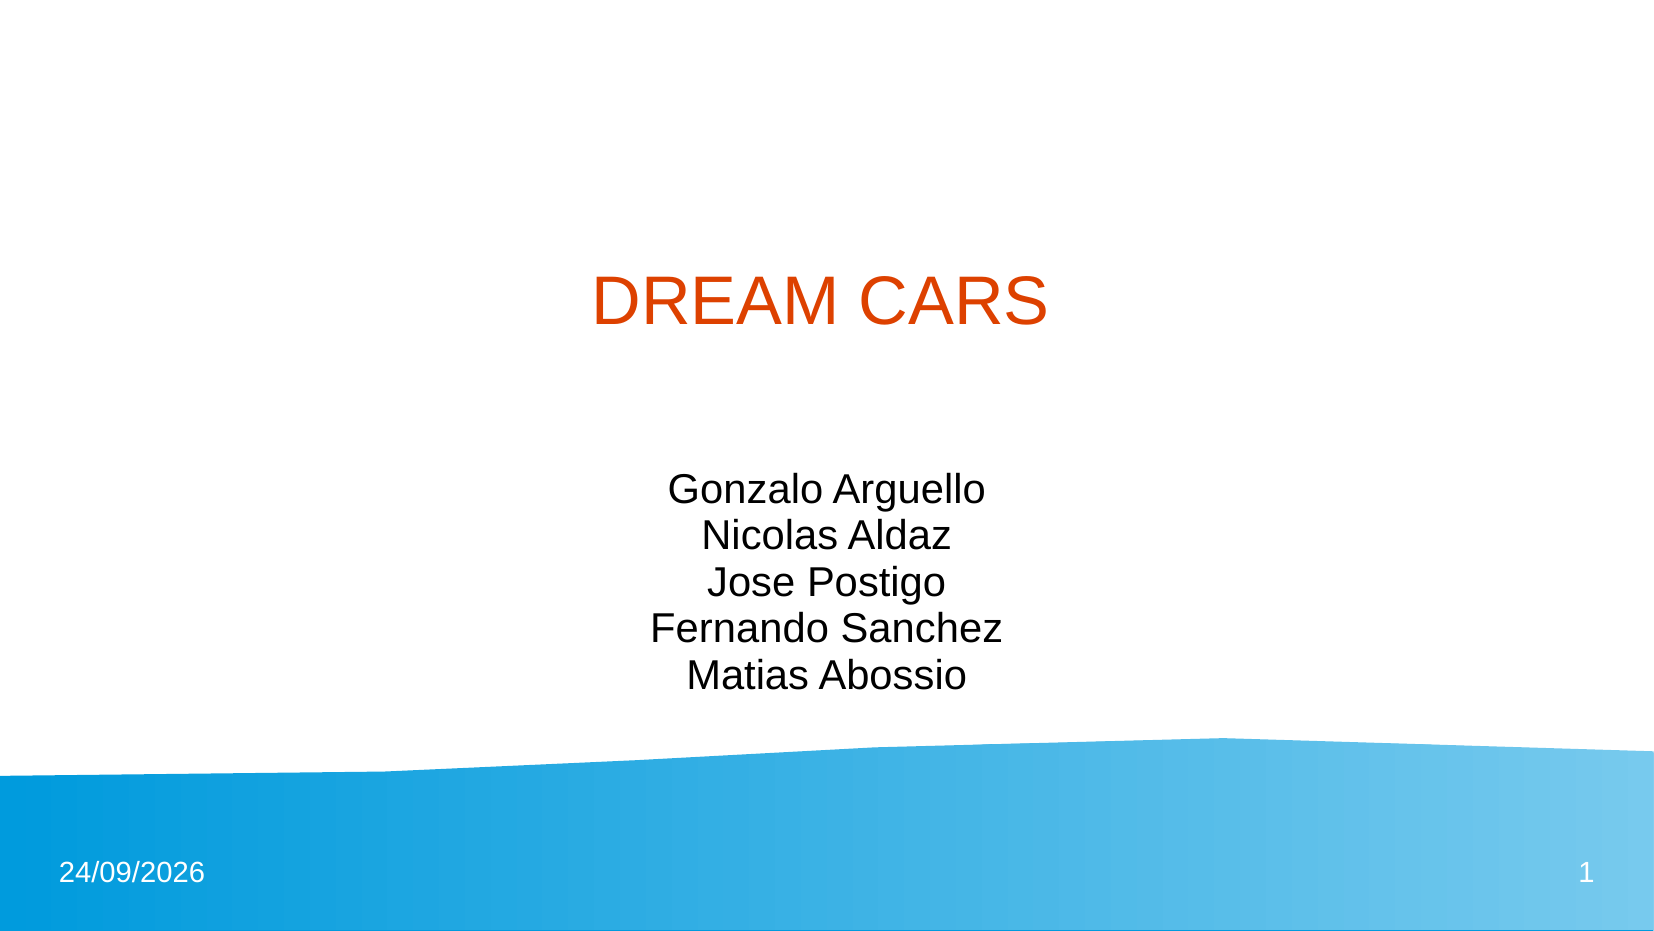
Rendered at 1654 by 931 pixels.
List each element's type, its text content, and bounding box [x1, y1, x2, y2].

title DREAM CARS [82, 212, 1560, 390]
subtitle Gonzalo Arguello Nicolas Aldaz Jose Postigo Fernando Sanchez Matias Abossio [59, 448, 1595, 715]
